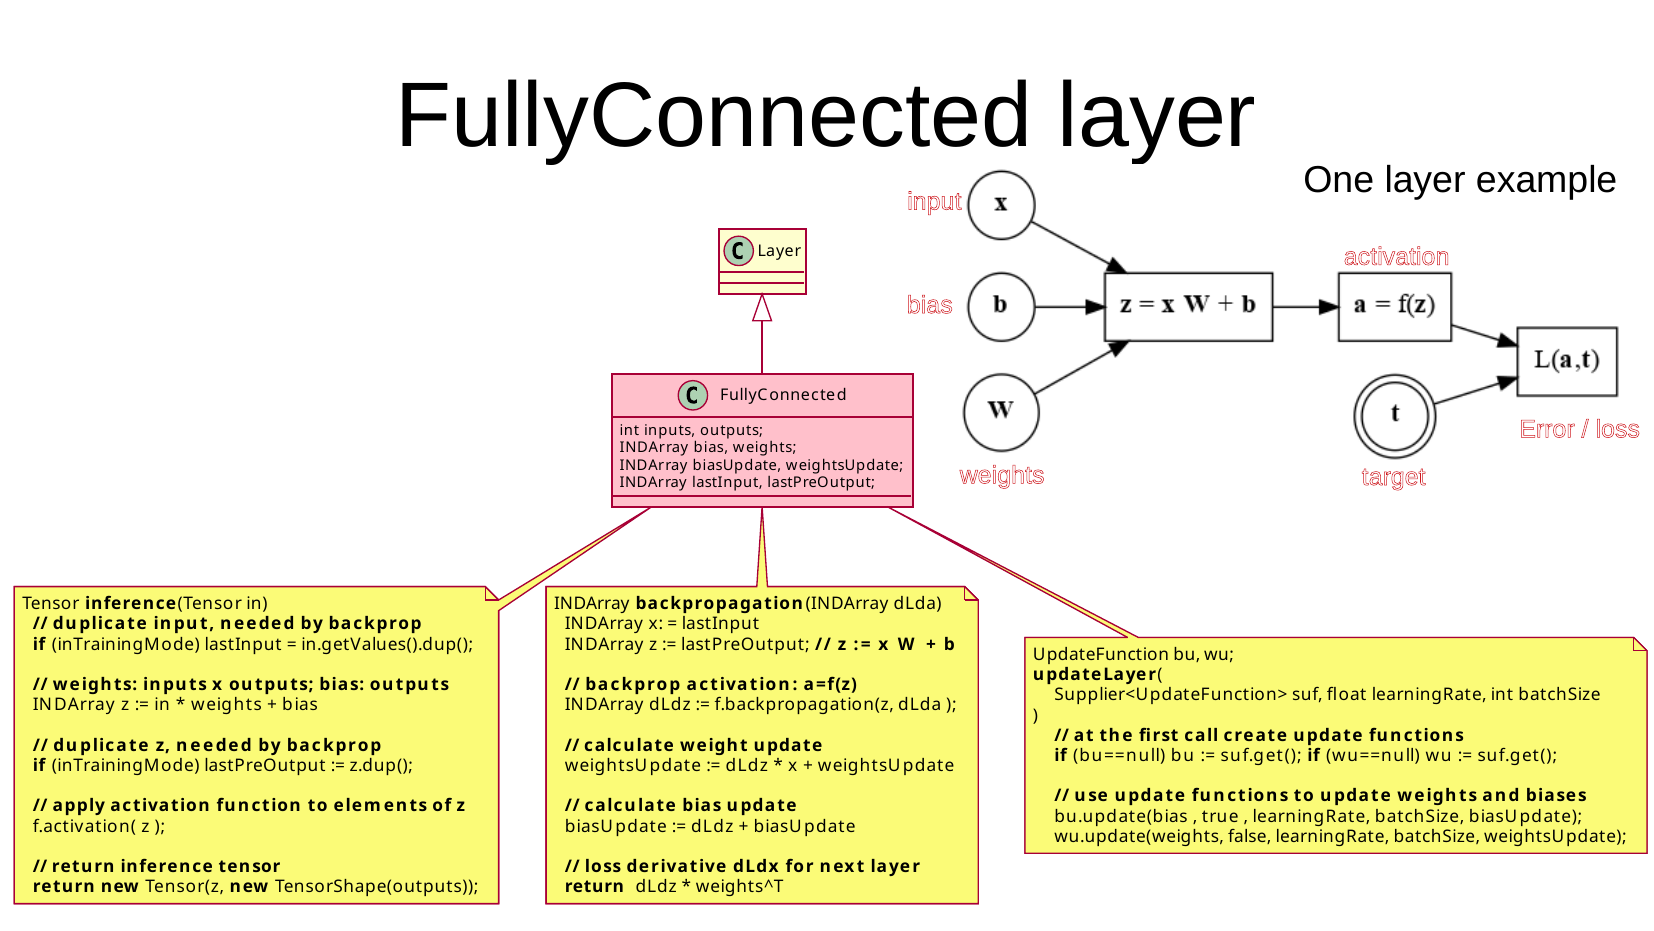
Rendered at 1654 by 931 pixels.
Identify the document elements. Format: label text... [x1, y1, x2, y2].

picture [5, 164, 1654, 916]
text_box One layer example [1288, 150, 1633, 208]
text_box input [892, 179, 1018, 218]
title FullyConnected layer [82, 37, 1571, 193]
